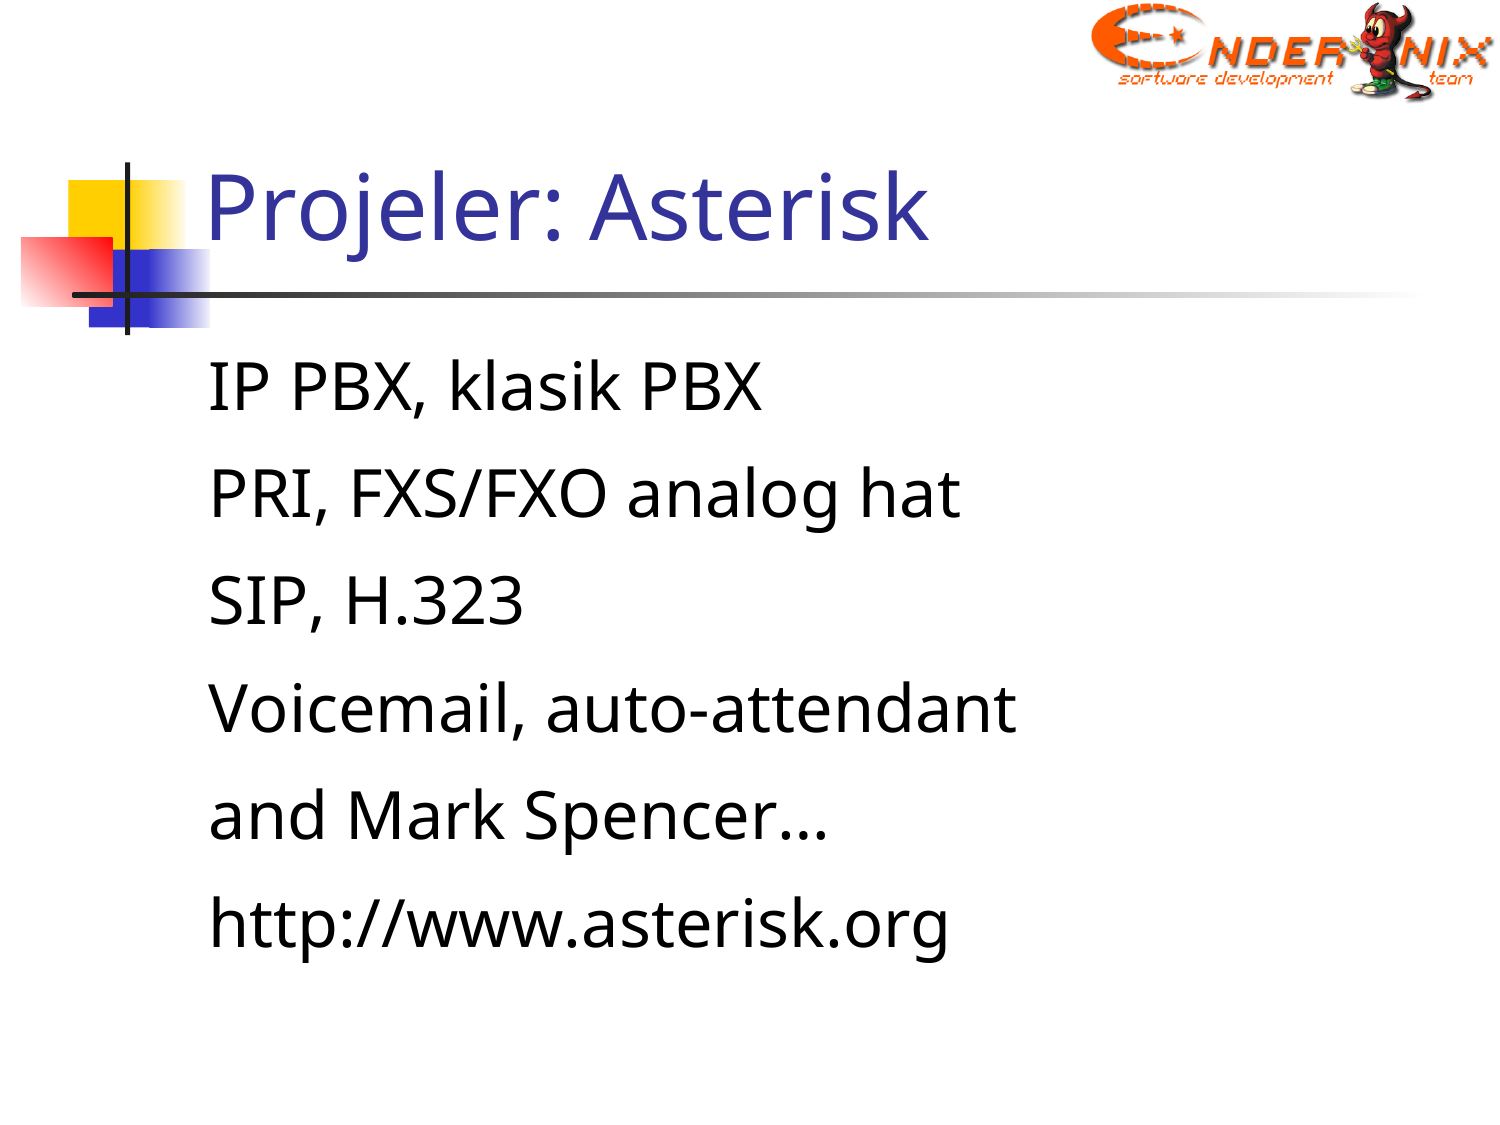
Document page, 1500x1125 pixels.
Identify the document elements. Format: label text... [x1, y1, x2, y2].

picture [1069, 0, 1500, 105]
list IP PBX, klasik PBX PRI, FXS/FXO analog hat SIP, H.323 Voicemail, auto-attendant and Mark Spencer… http://www.asterisk.org [193, 331, 1469, 1007]
title Projeler: Asterisk [188, 35, 1468, 276]
